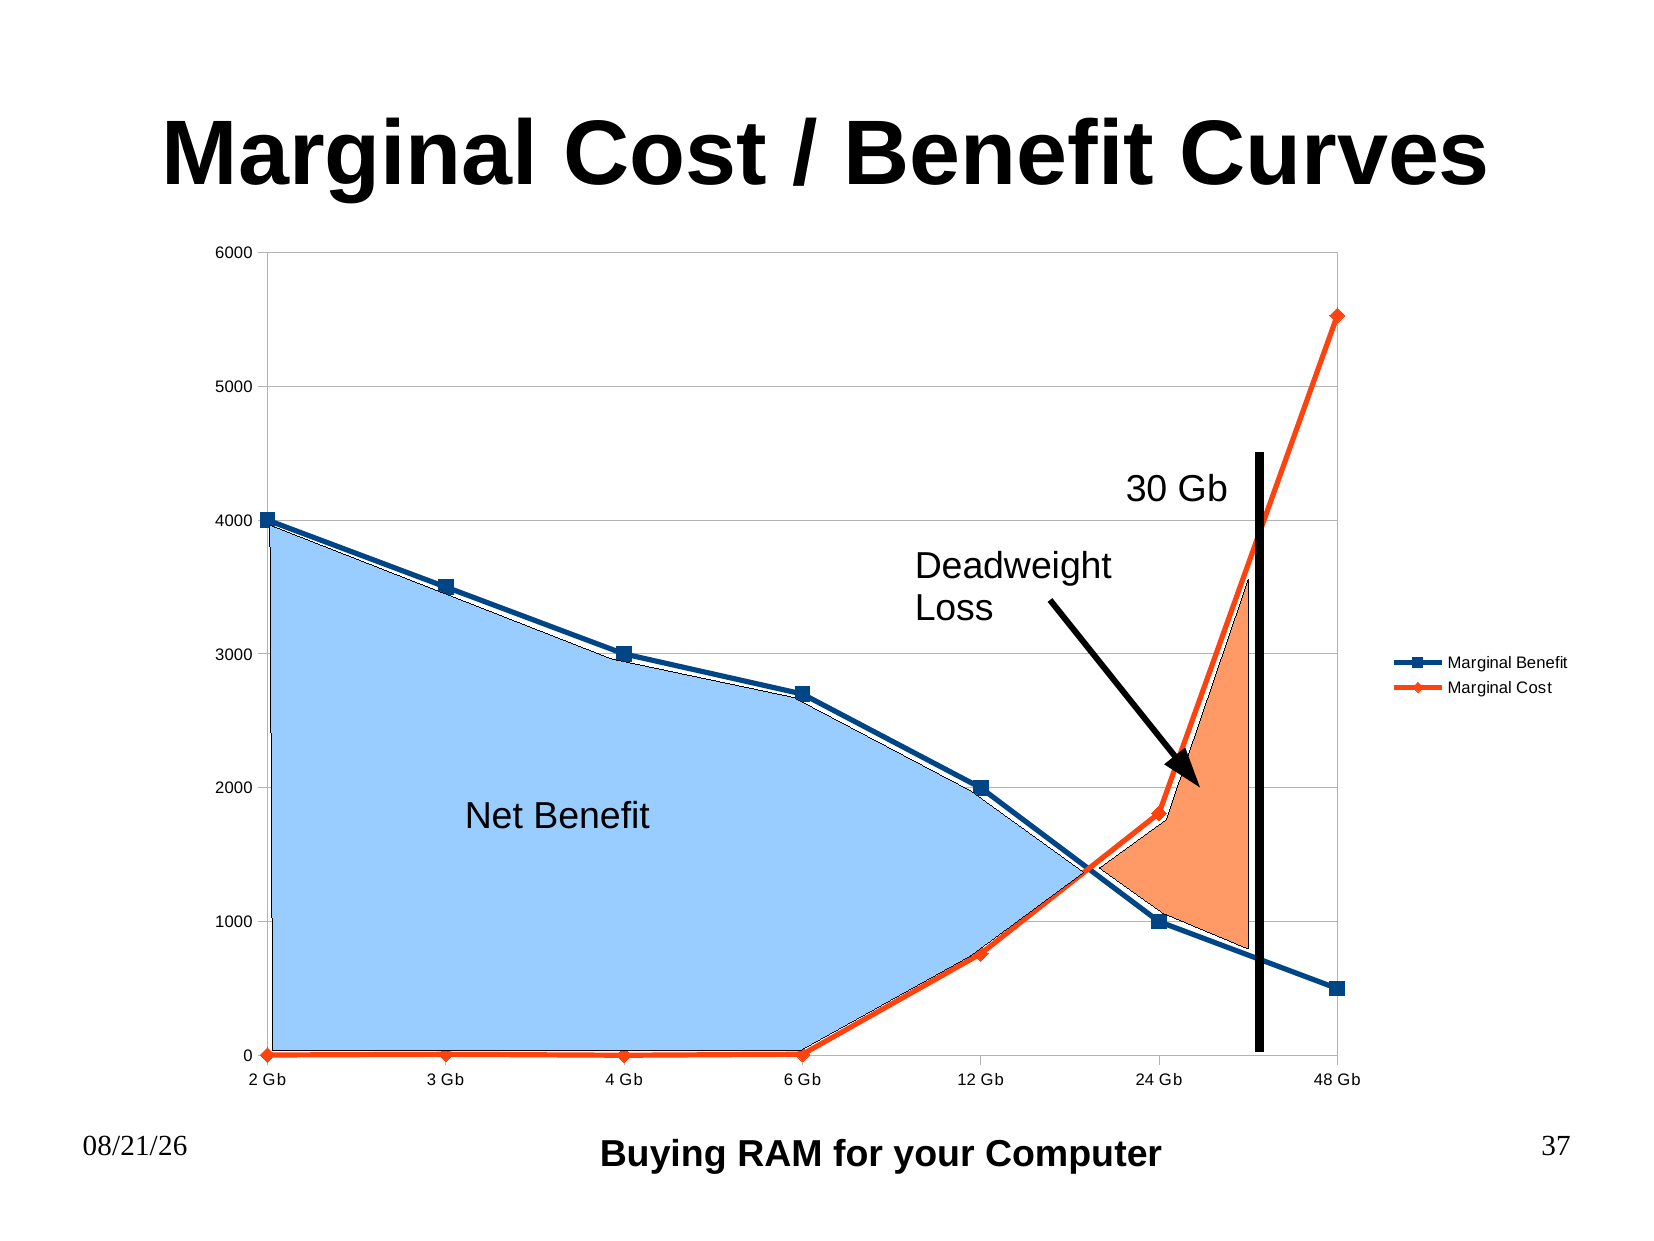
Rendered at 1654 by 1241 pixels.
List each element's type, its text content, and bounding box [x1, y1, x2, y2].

text_box 30 Gb [1111, 459, 1251, 517]
chart [187, 225, 1576, 1126]
title Marginal Cost / Benefit Curves [82, 49, 1571, 257]
text_box [269, 525, 1084, 1051]
text_box Buying RAM for your Computer [300, 1126, 1463, 1182]
text_box Deadweight Loss [900, 536, 1163, 636]
text_box [1099, 579, 1249, 949]
text_box Net Benefit [450, 787, 713, 845]
